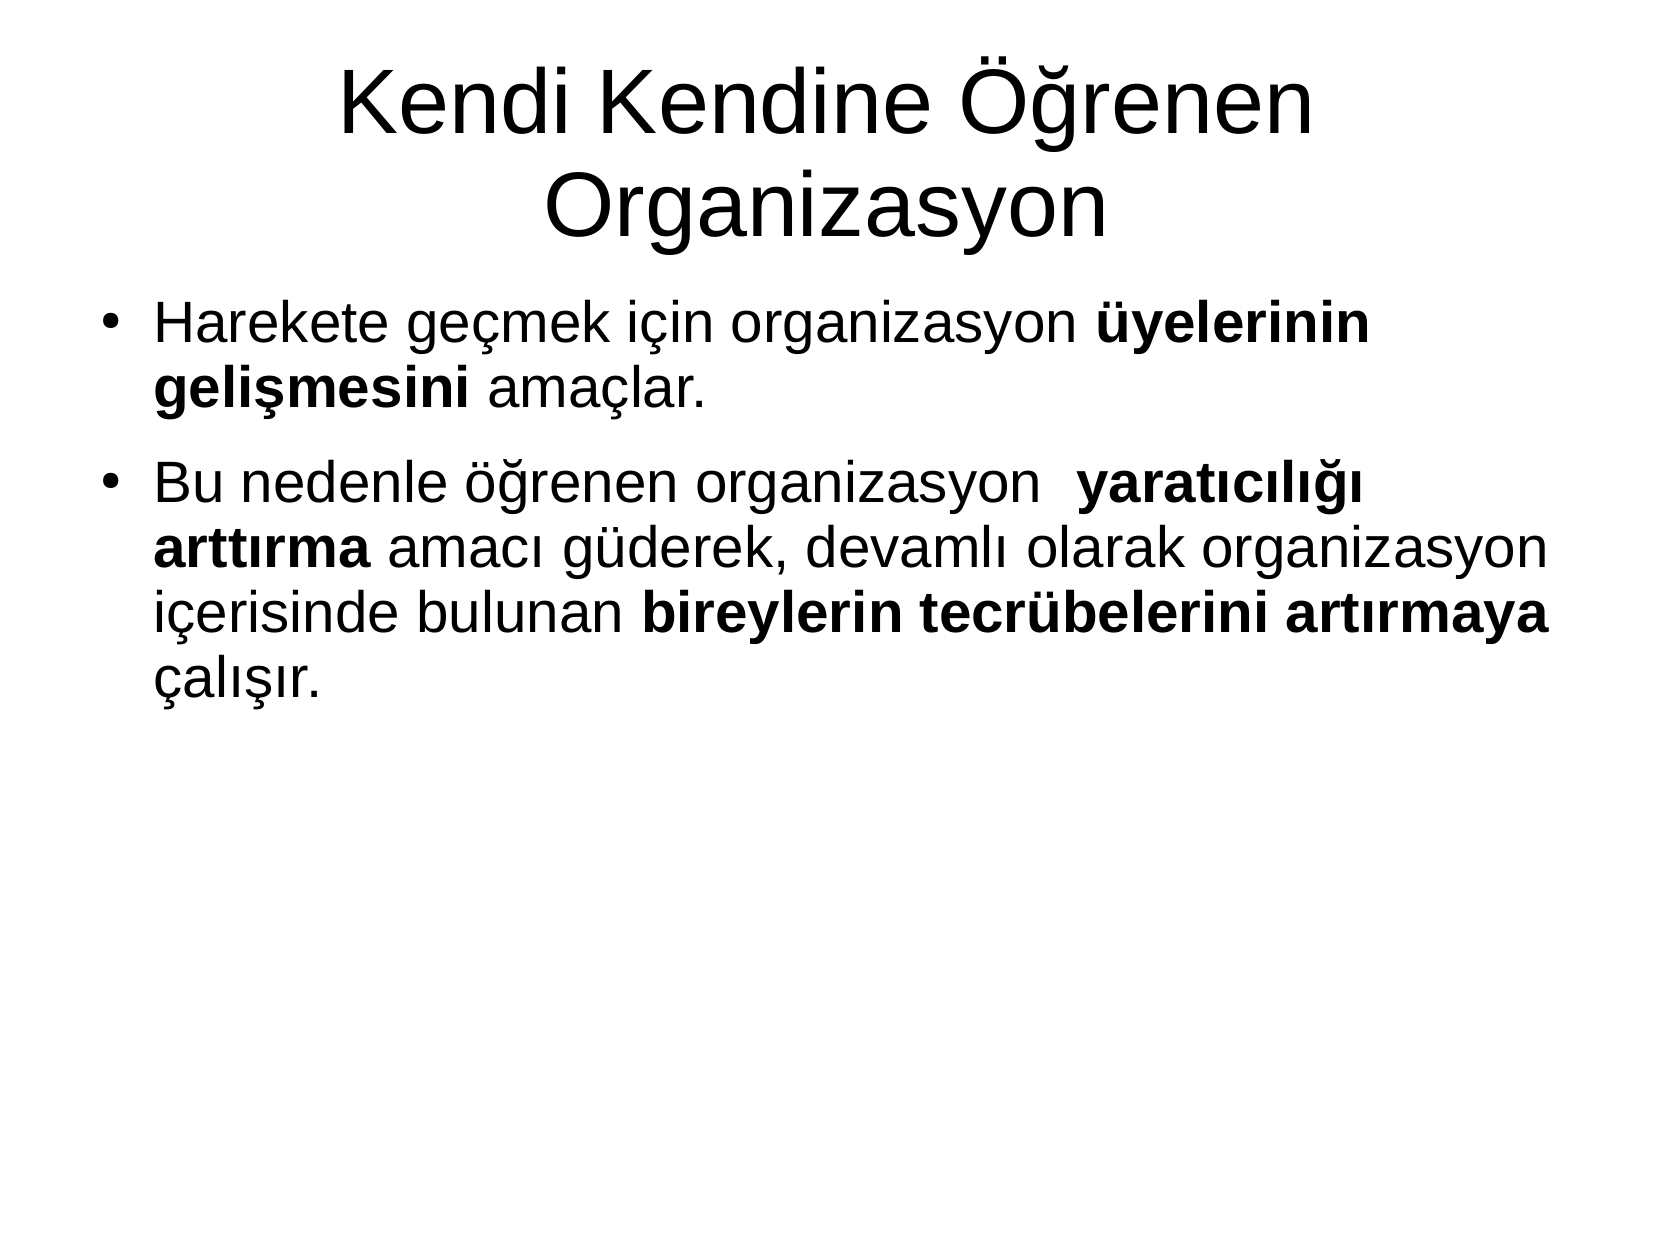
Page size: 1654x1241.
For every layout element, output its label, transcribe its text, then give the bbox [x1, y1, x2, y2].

list Harekete geçmek için organizasyon üyelerinin gelişmesini amaçlar. Bu nedenle öğrenen organizasyon yaratıcılığı arttırma amacı güderek, devamlı olarak organizasyon içerisinde bulunan bireylerin tecrübelerini artırmaya çalışır. [82, 290, 1571, 1109]
title Kendi Kendine Öğrenen Organizasyon [82, 49, 1571, 257]
